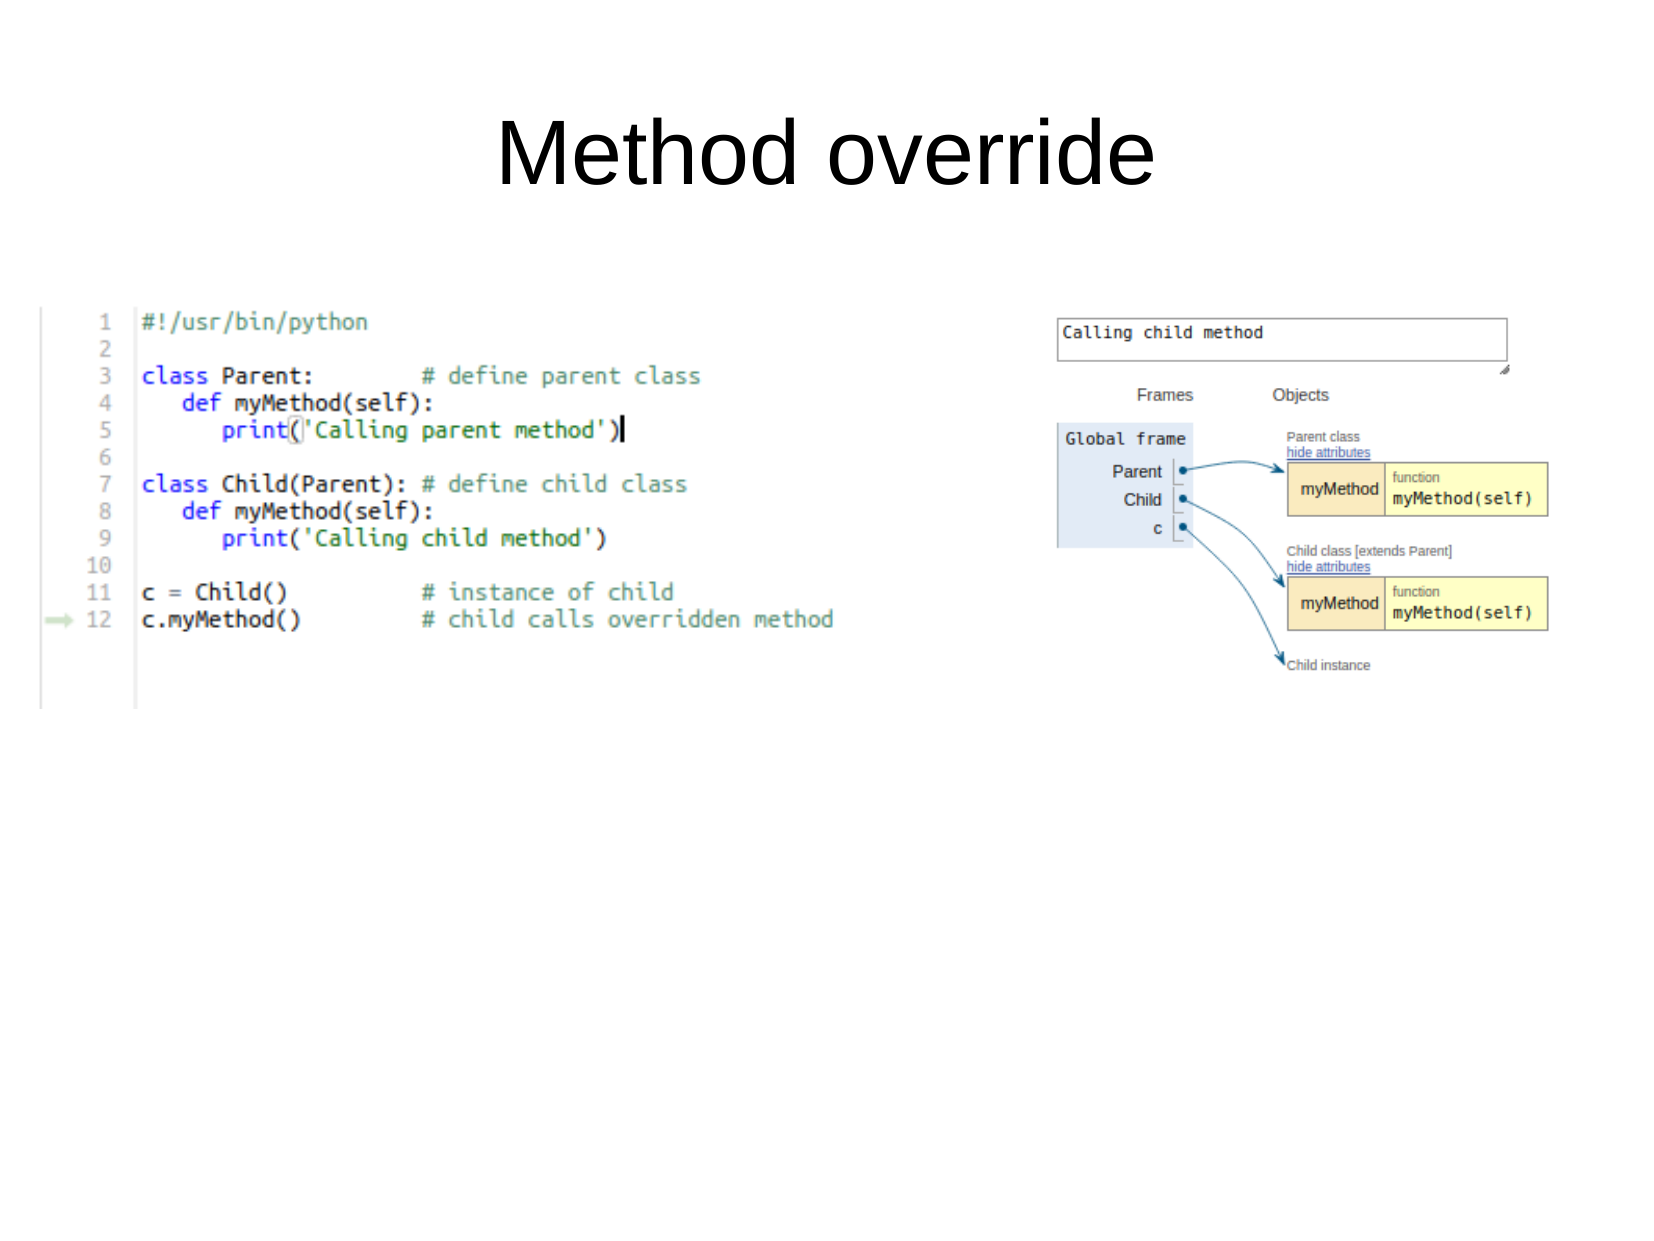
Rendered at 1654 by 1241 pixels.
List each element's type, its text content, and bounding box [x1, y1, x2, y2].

title Method override [82, 49, 1571, 257]
picture [32, 295, 885, 709]
picture [1051, 315, 1577, 697]
